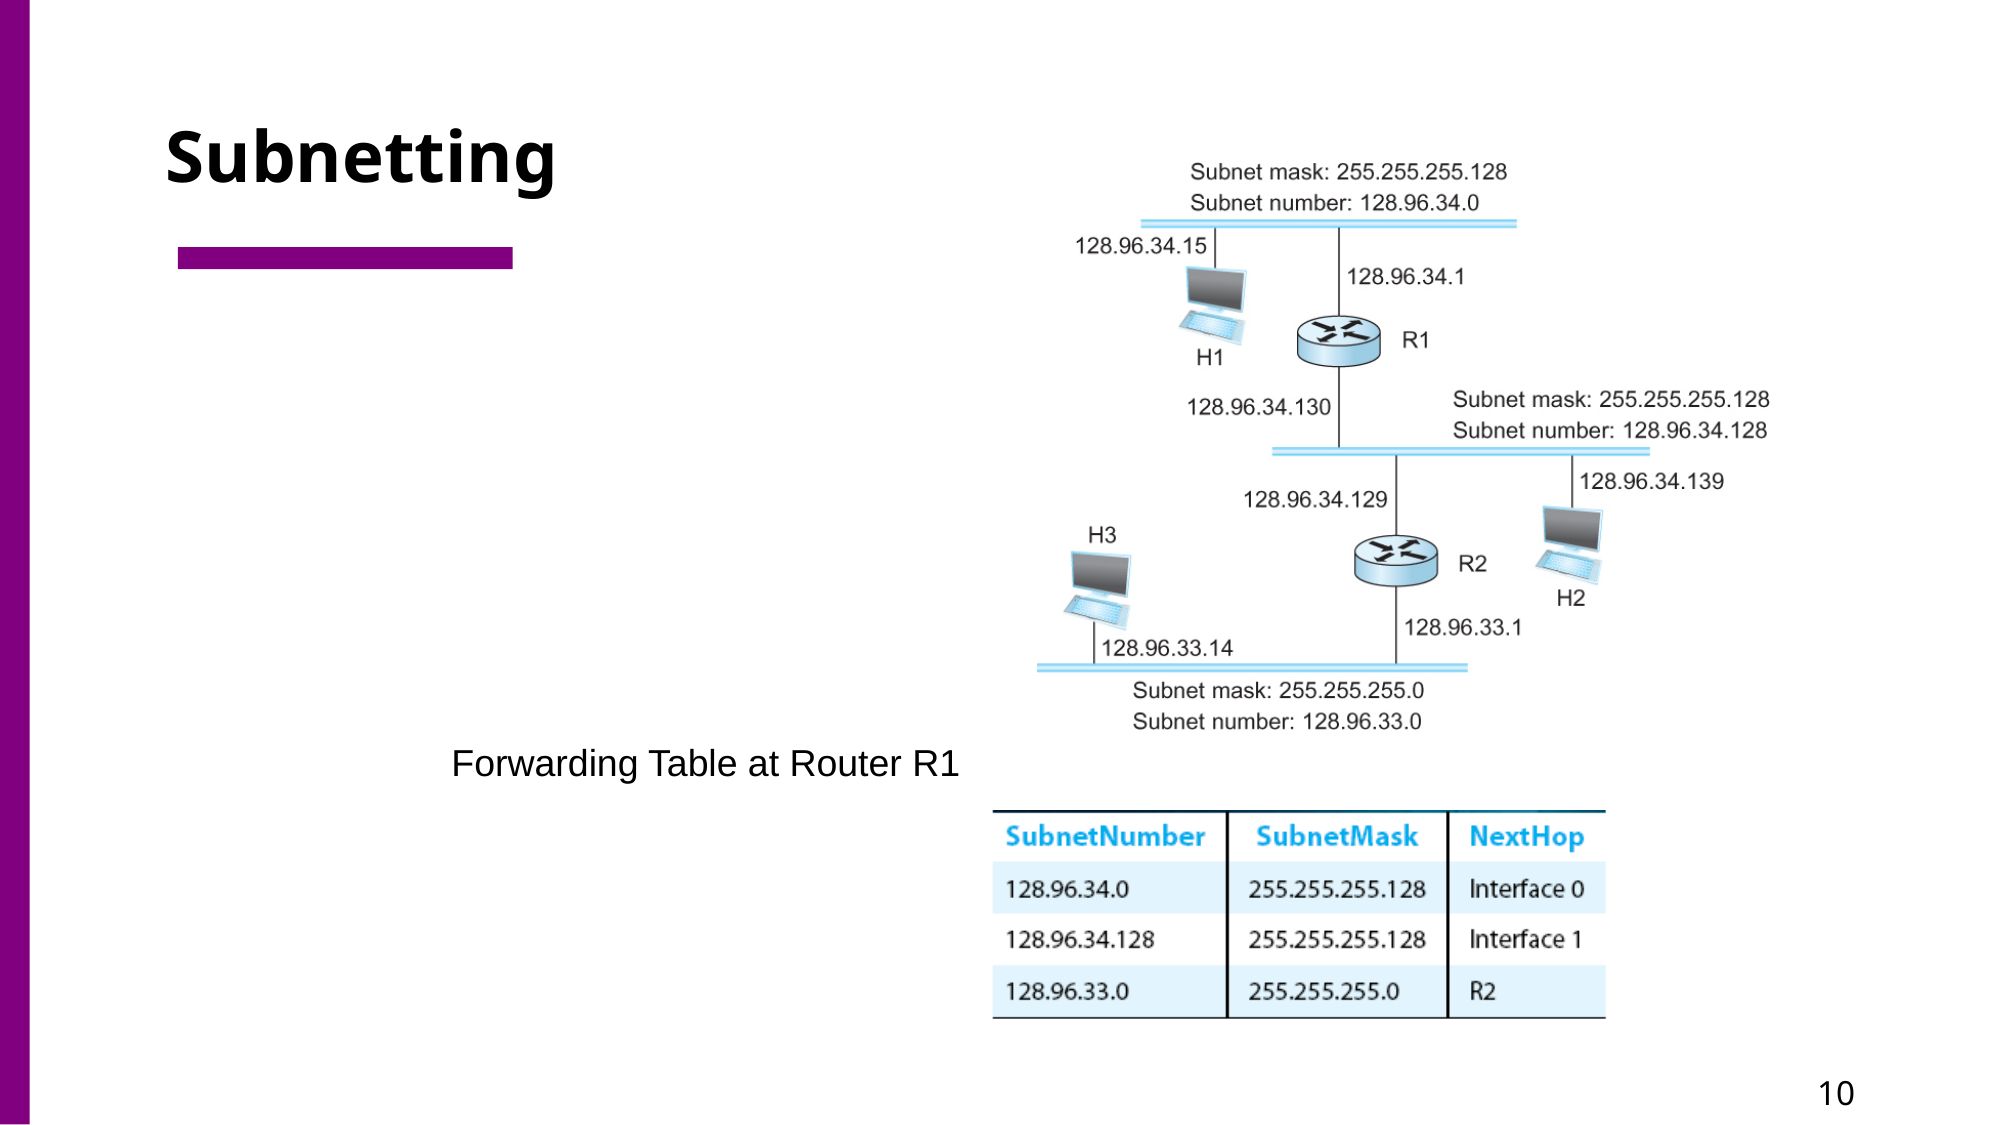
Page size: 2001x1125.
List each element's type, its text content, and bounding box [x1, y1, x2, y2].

text_box Forwarding Table at Router R1 [436, 735, 976, 792]
text_box Subnetting [151, 0, 1849, 212]
picture [990, 810, 1617, 1030]
picture [1037, 160, 1770, 734]
